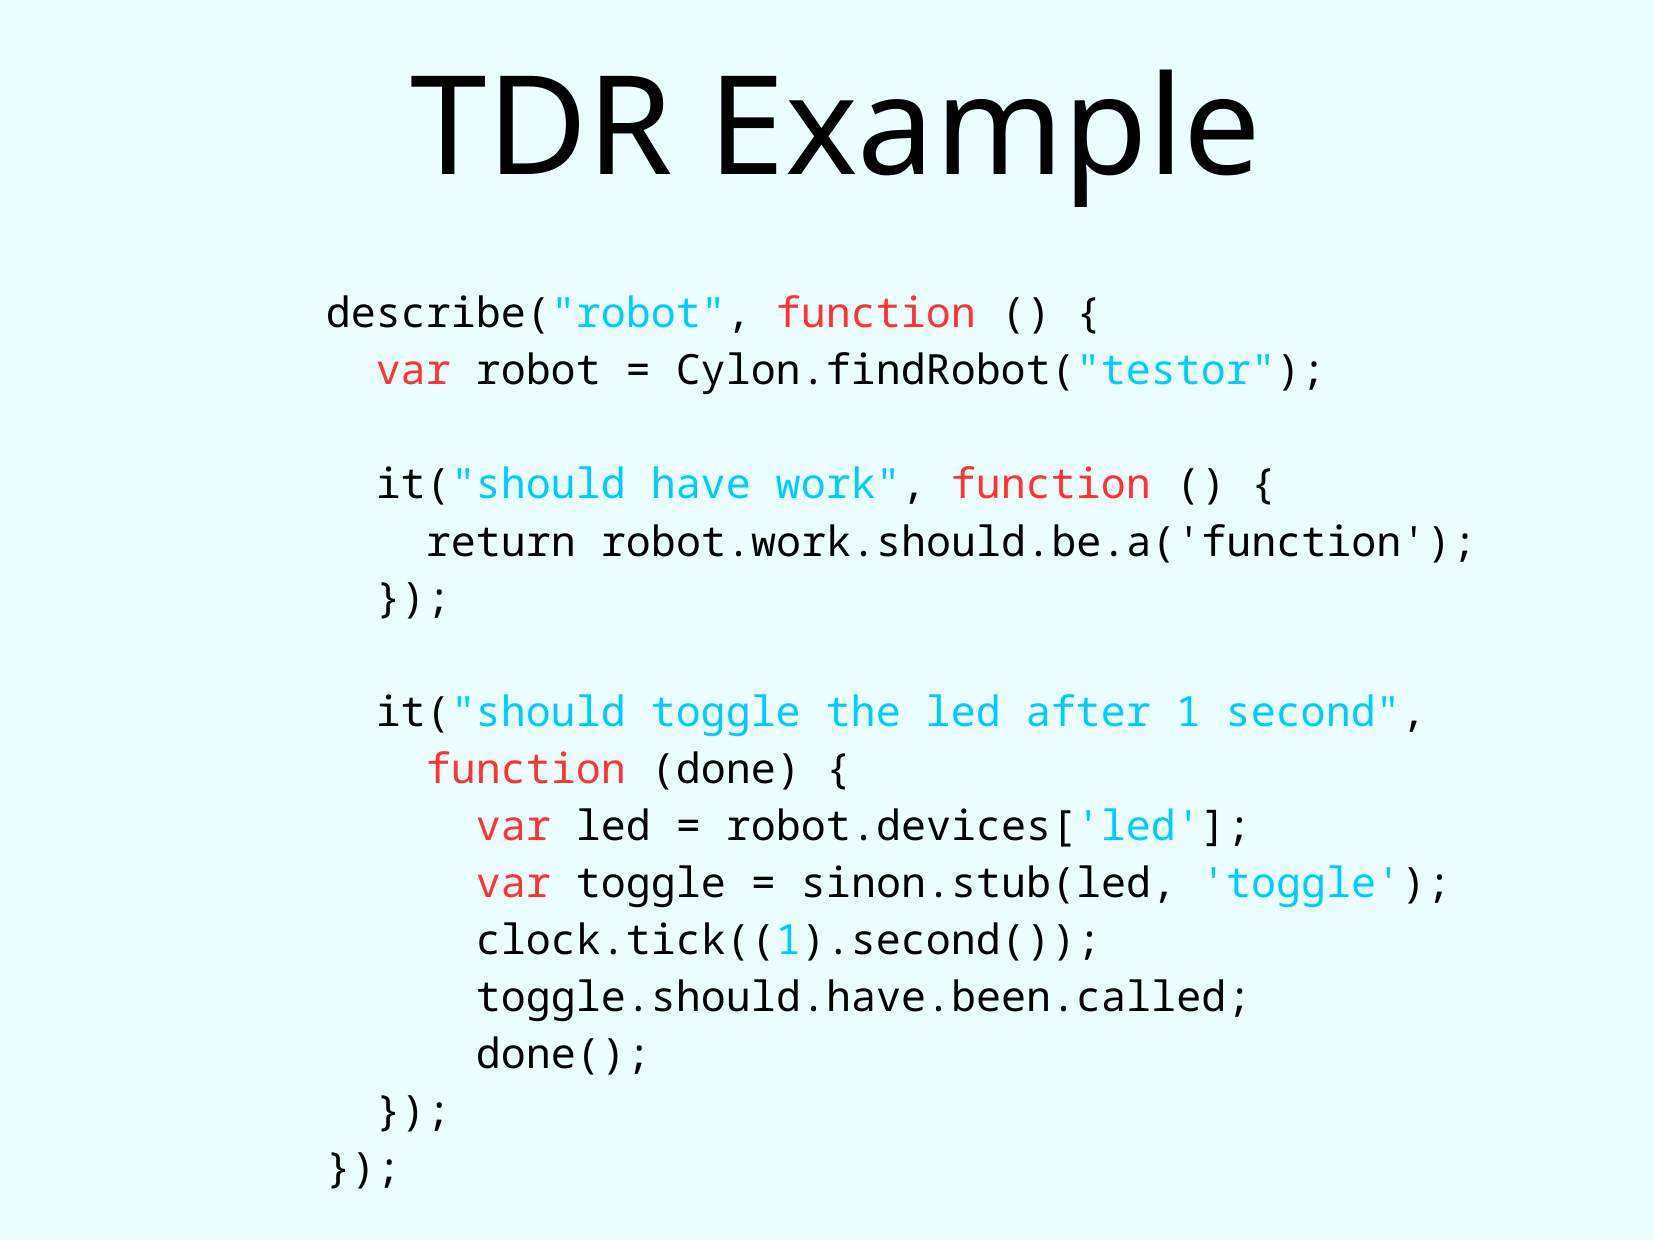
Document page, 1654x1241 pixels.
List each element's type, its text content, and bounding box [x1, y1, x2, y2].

text_box TDR Example describe("robot", function () { var robot = Cylon.findRobot("testor"); it("should have work", function () { return robot.work.should.be.a('function'); }); it("should toggle the led after 1 second", function (done) { var led = robot.devices['led']; var toggle = sinon.stub(led, 'toggle'); clock.tick((1).second()); toggle.should.have.been.called; done(); }); }); [125, 74, 1547, 1149]
